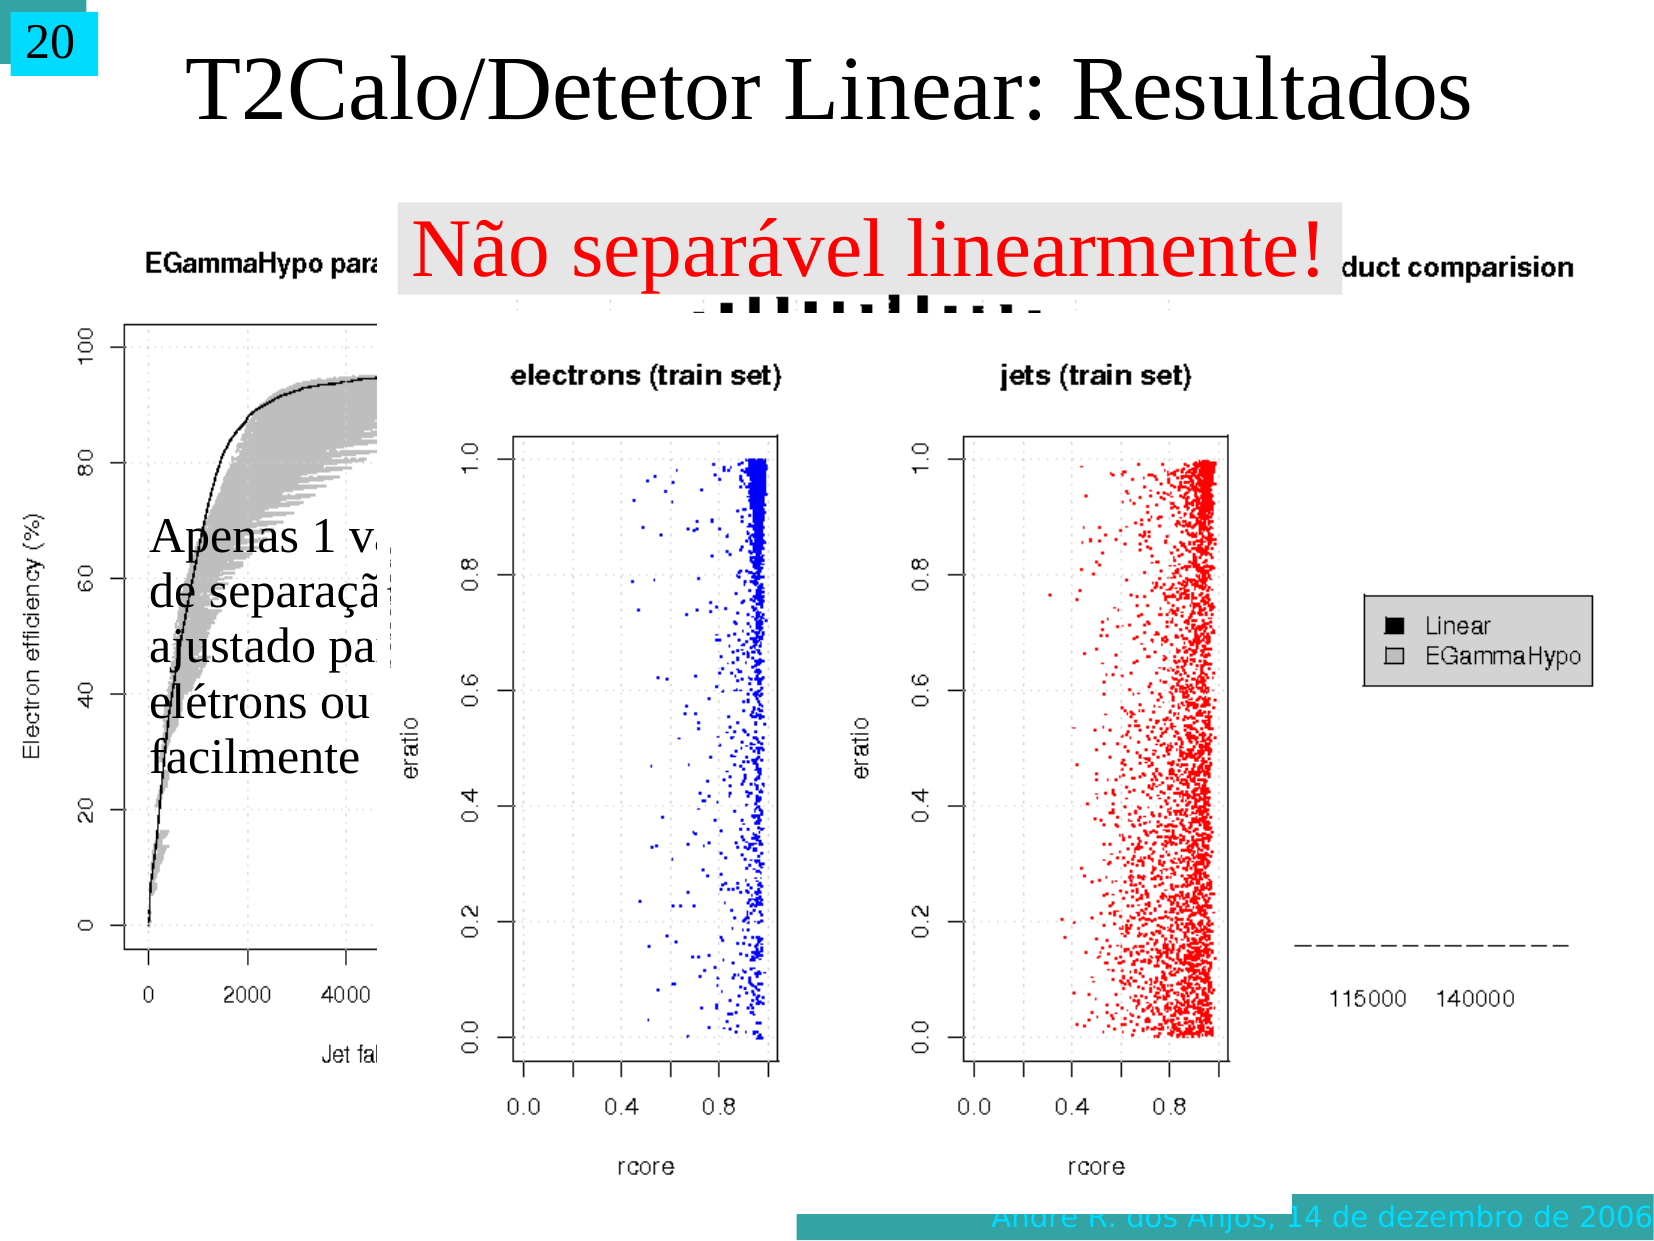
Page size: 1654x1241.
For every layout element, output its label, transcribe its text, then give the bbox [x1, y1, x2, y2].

text_box Apenas 1 valor define o ponto de separação e pode ser ajustado para aceitar mais elétrons ou rejeitar mais jatos, facilmente [149, 507, 377, 785]
picture [15, 171, 1654, 1214]
title T2Calo/Detetor Linear: Resultados [125, 28, 1538, 150]
text_box Não separável linearmente! [397, 202, 1343, 295]
